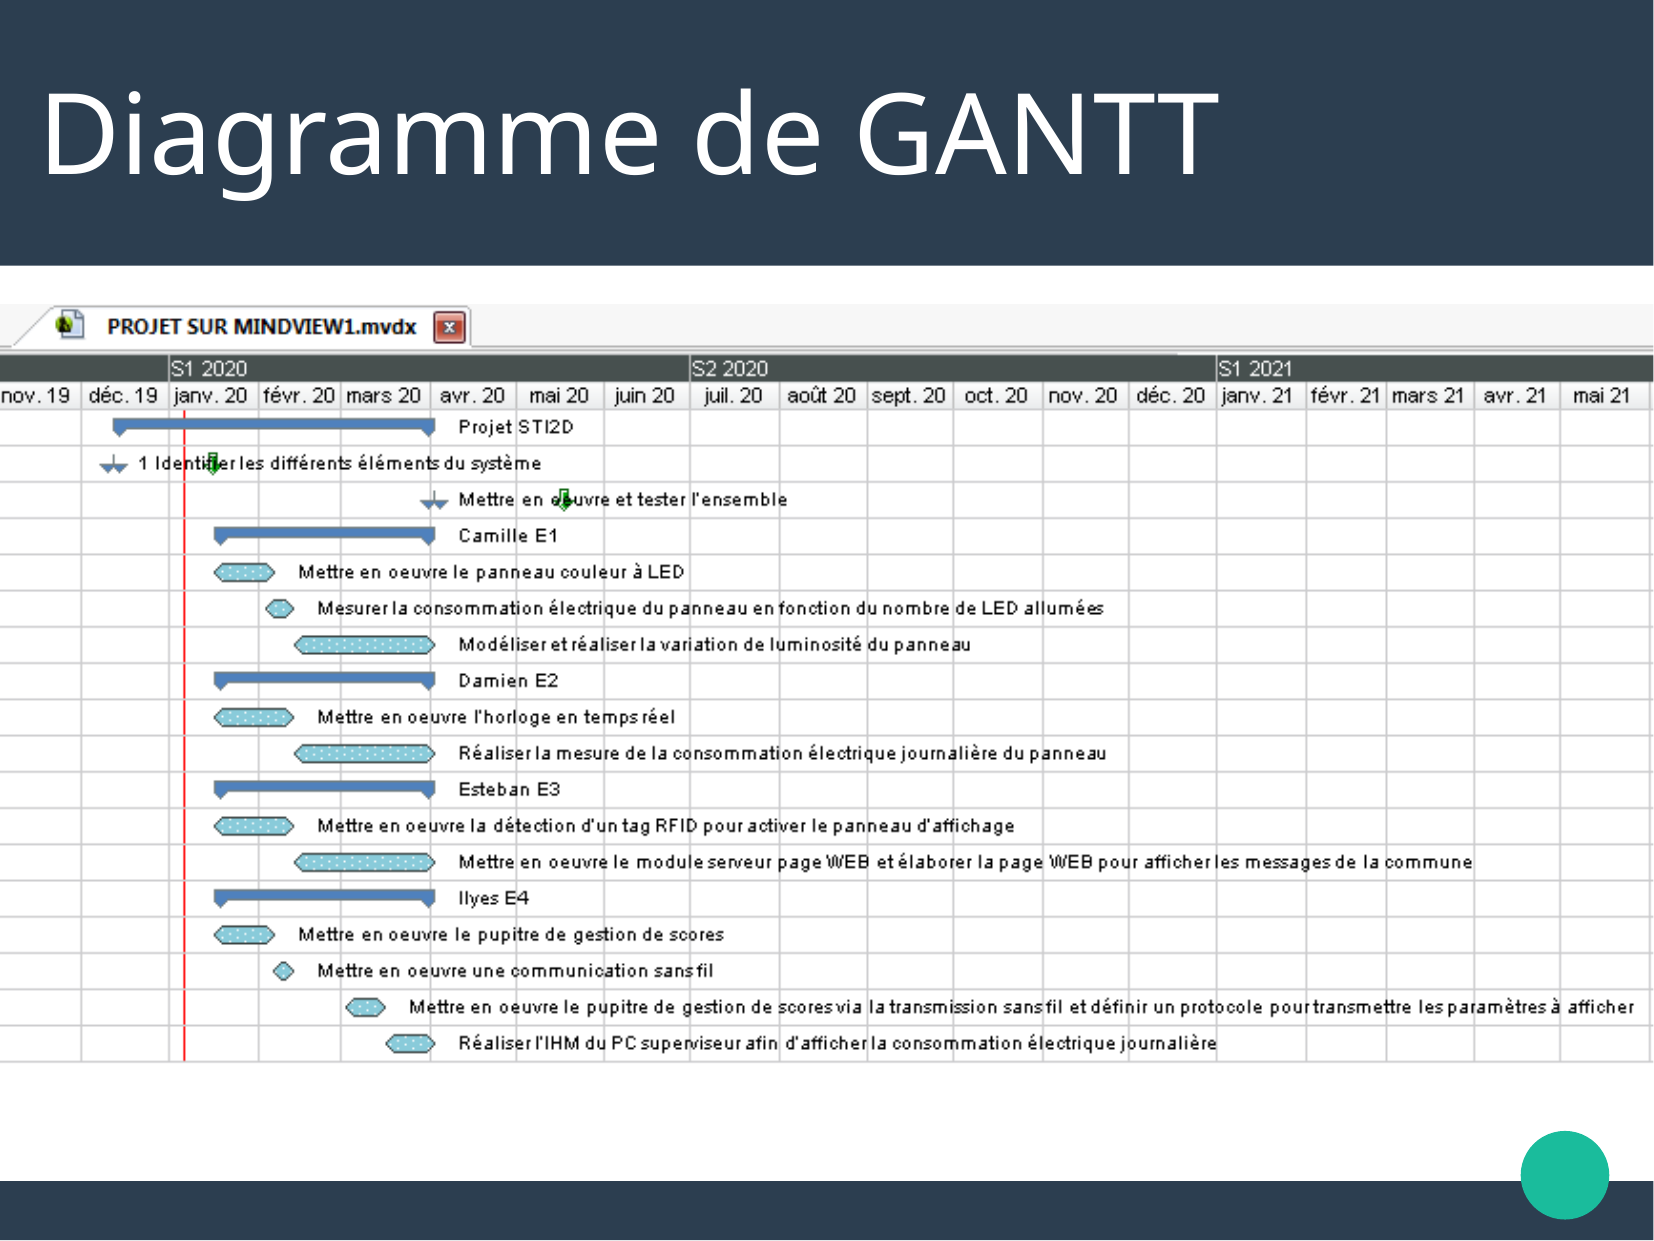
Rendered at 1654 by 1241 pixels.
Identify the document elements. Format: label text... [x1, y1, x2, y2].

text_box Diagramme de GANTT [23, 47, 1654, 304]
picture [0, 304, 1654, 1068]
